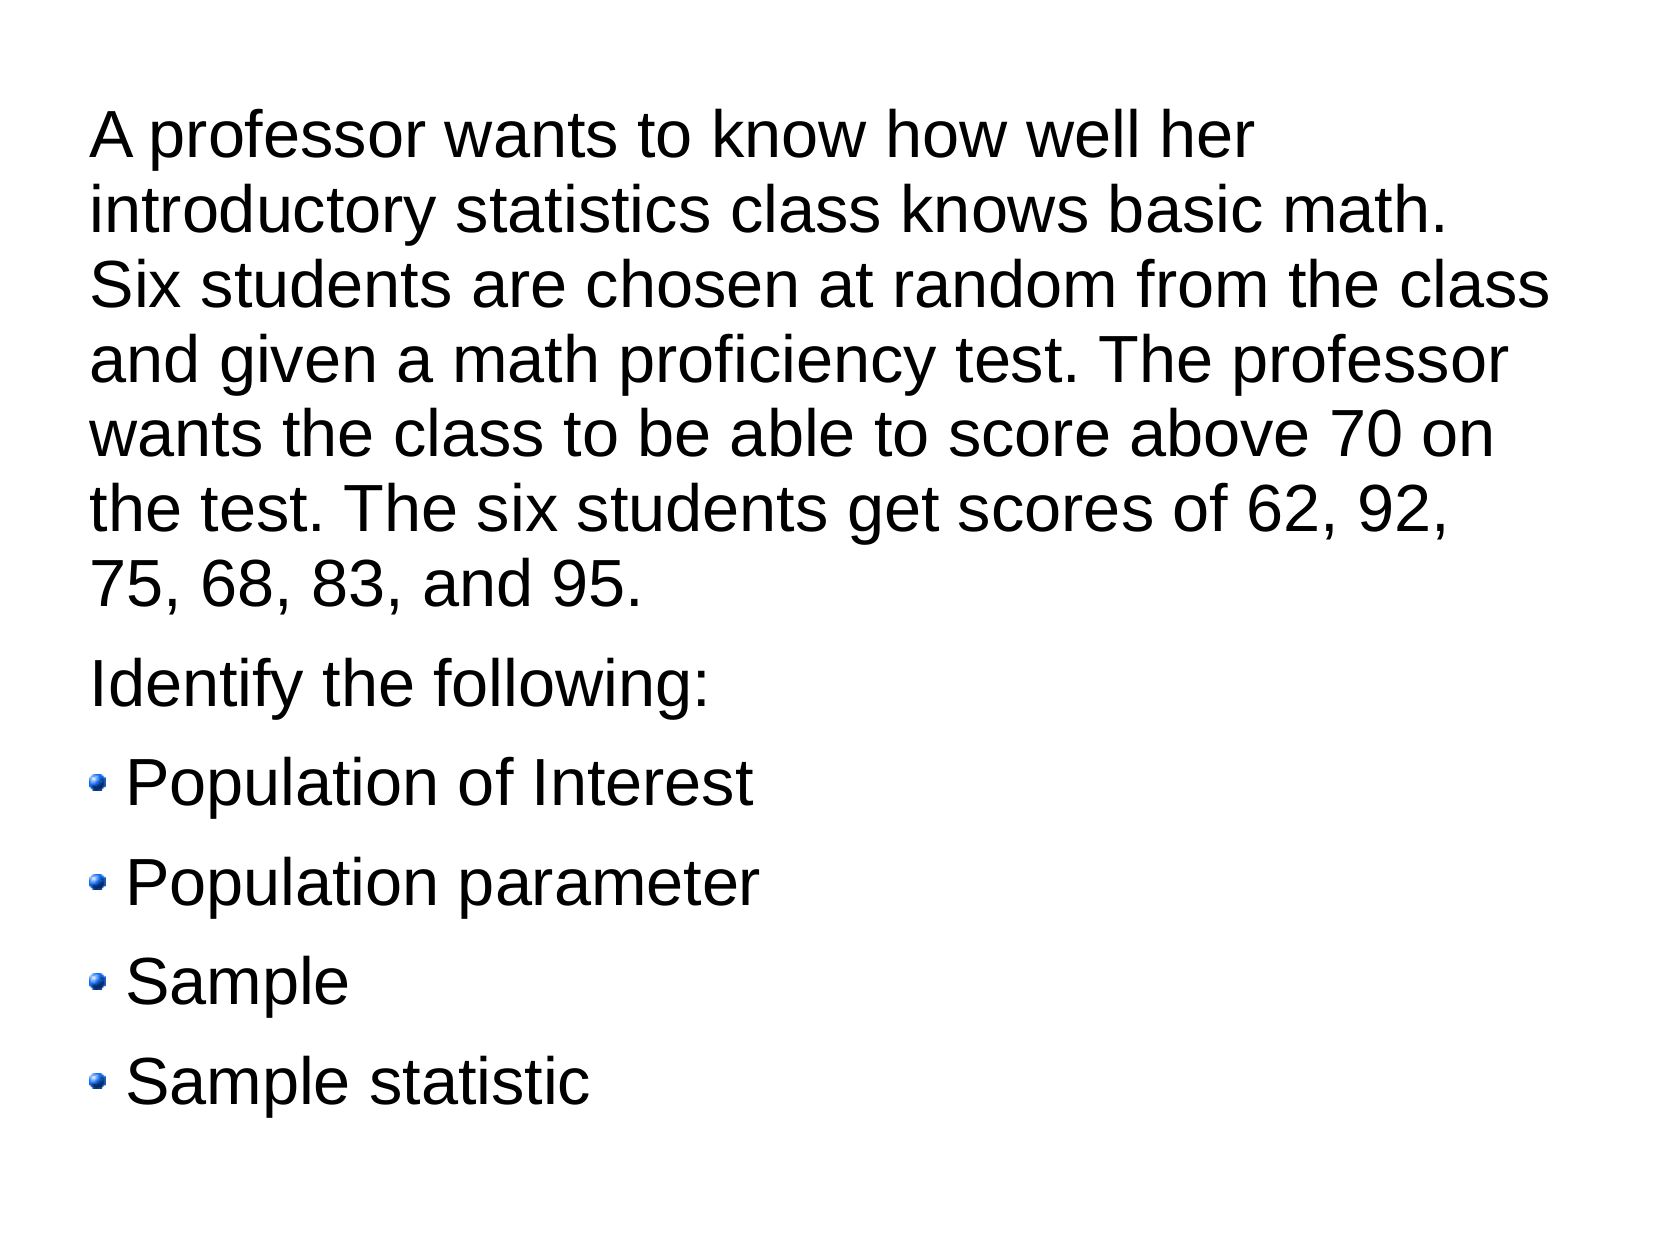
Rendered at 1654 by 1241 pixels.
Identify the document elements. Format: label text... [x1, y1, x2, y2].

text_box A professor wants to know how well her introductory statistics class knows basic math. Six students are chosen at random from the class and given a math proficiency test. The professor wants the class to be able to score above 70 on the test. The six students get scores of 62, 92, 75, 68, 83, and 95. Identify the following: Population of Interest Population parameter Sample Sample statistic [75, 90, 1576, 1127]
